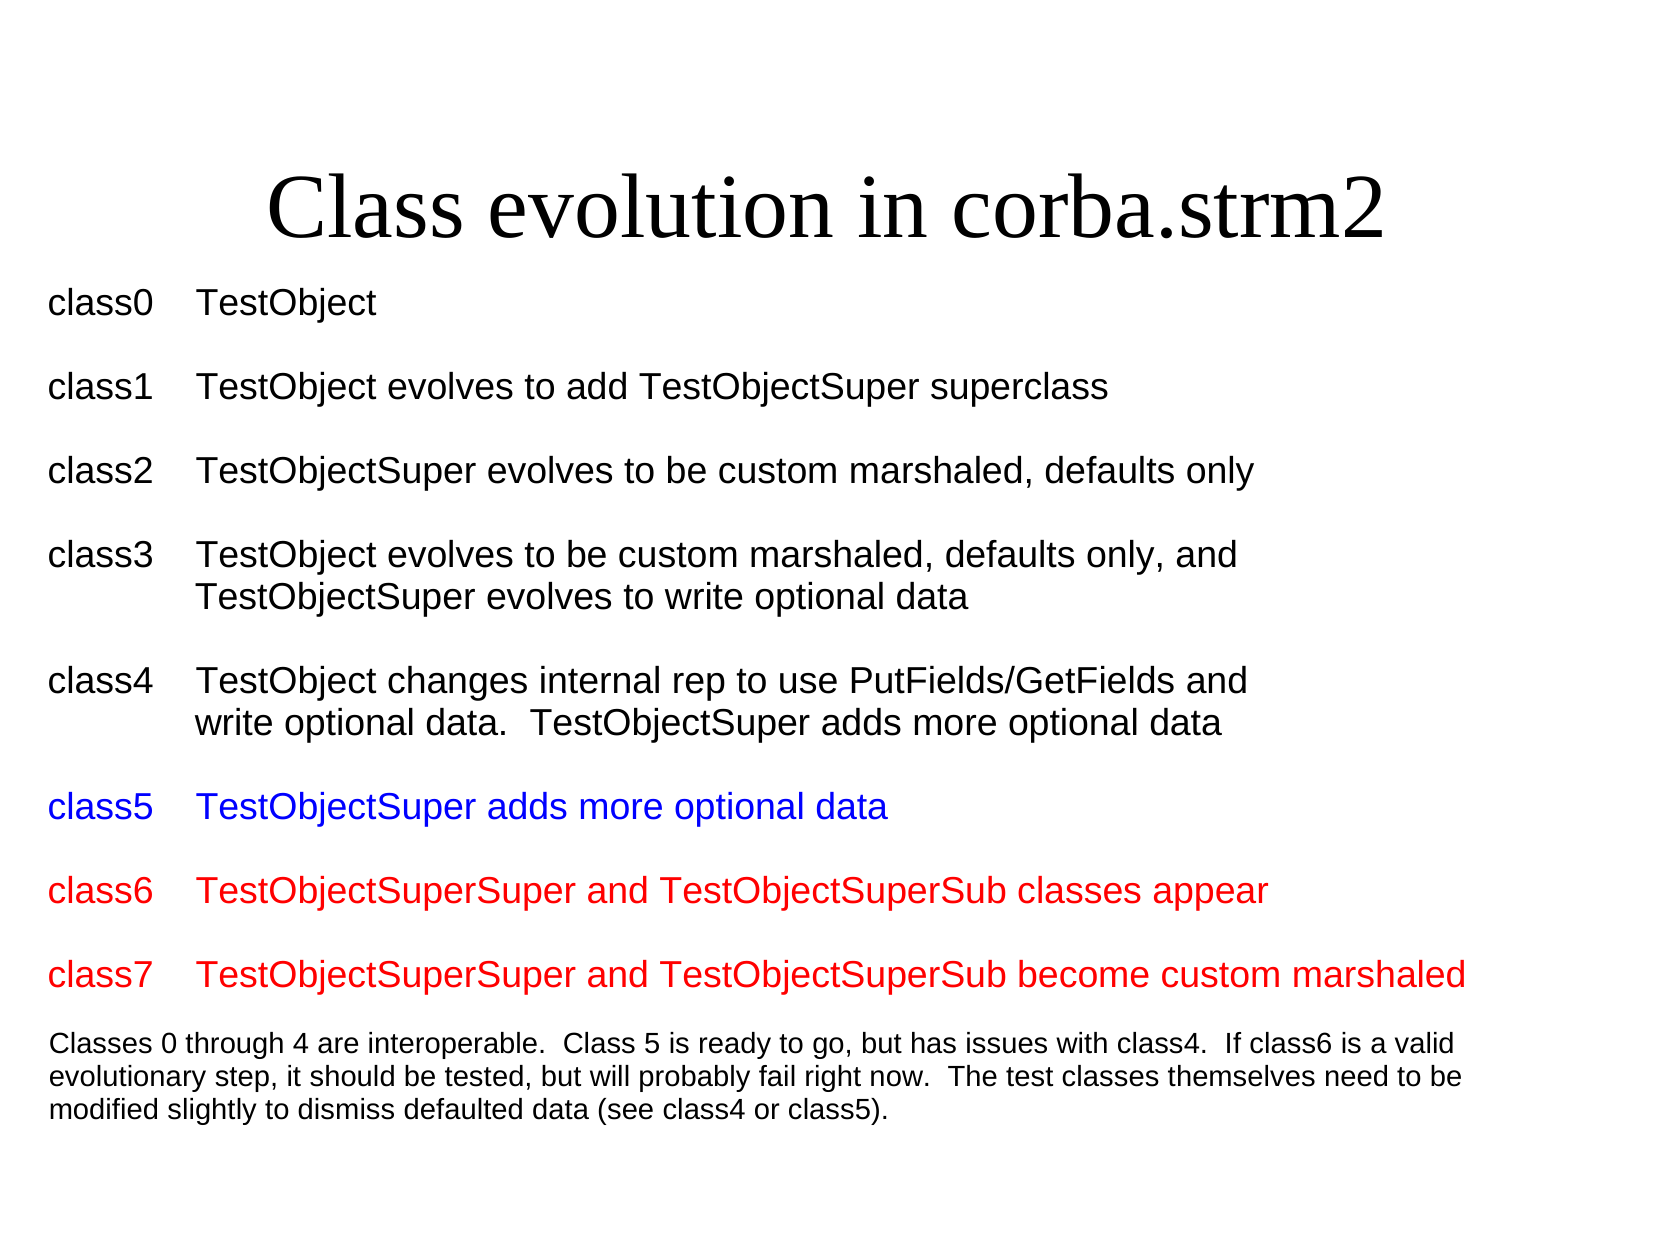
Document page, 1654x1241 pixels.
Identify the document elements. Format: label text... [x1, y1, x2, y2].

text_box Classes 0 through 4 are interoperable. Class 5 is ready to go, but has issues with class4. If class6 is a valid evolutionary step, it should be tested, but will probably fail right now. The test classes themselves need to be modified slightly to dismiss defaulted data (see class4 or class5). [48, 1027, 1573, 1137]
text_box class0 TestObject class1 TestObject evolves to add TestObjectSuper superclass class2 TestObjectSuper evolves to be custom marshaled, defaults only class3 TestObject evolves to be custom marshaled, defaults only, and TestObjectSuper evolves to write optional data class4 TestObject changes internal rep to use PutFields/GetFields and write optional data. TestObjectSuper adds more optional data class5 TestObjectSuper adds more optional data class6 TestObjectSuperSuper and TestObjectSuperSub classes appear class7 TestObjectSuperSuper and TestObjectSuperSub become custom marshaled [47, 281, 1598, 1072]
title Class evolution in corba.strm2 [121, 102, 1534, 281]
